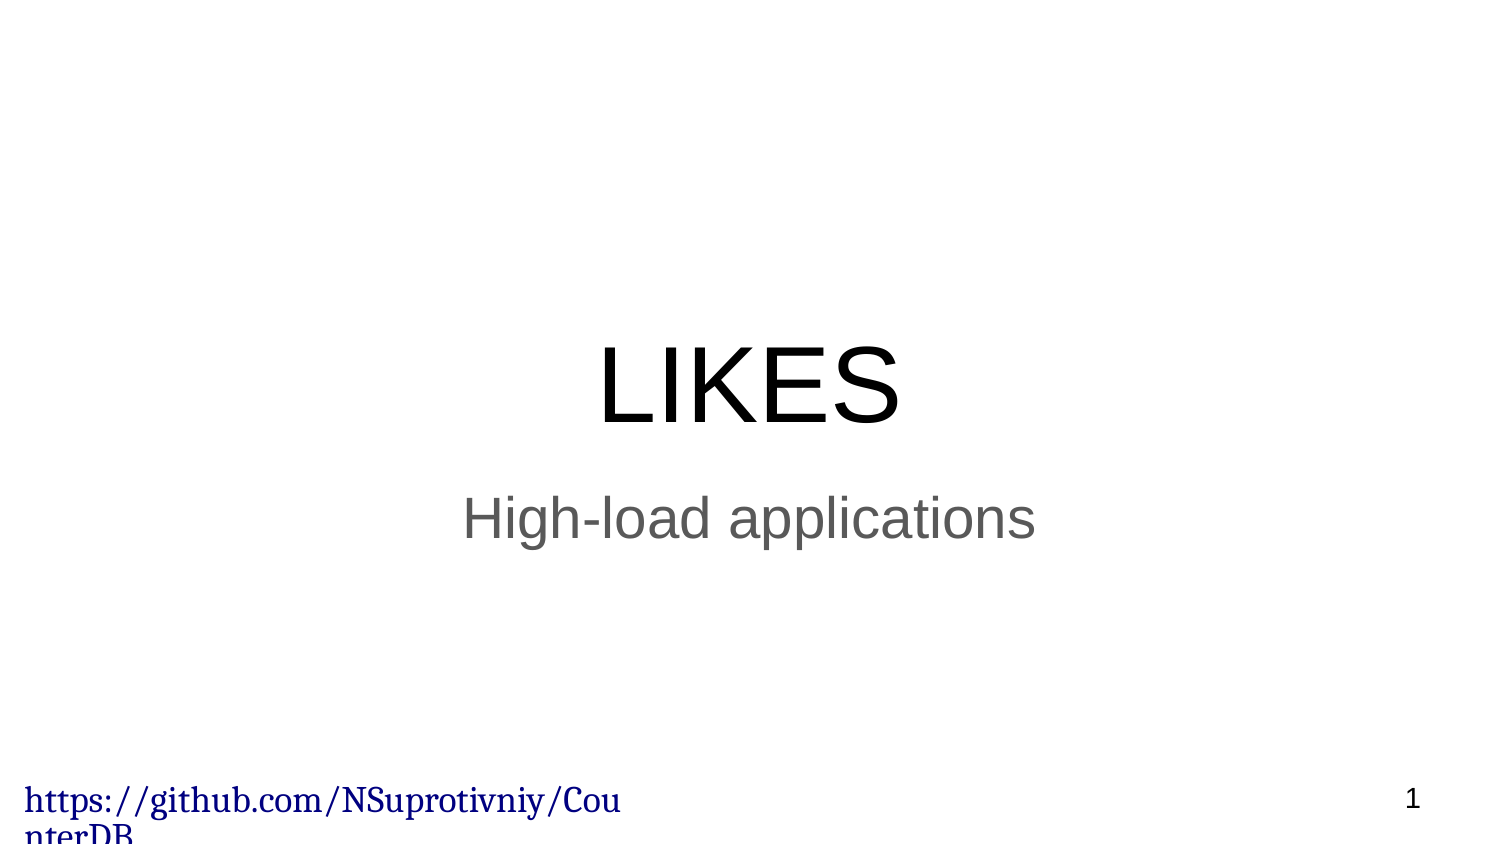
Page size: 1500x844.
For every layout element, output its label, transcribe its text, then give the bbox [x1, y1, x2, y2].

slide_number <number> [1389, 764, 1480, 830]
subtitle High-load applications [51, 464, 1449, 595]
text_box https://github.com/NSuprotivniy/CounterDB [9, 723, 650, 844]
title LIKES [51, 122, 1449, 459]
